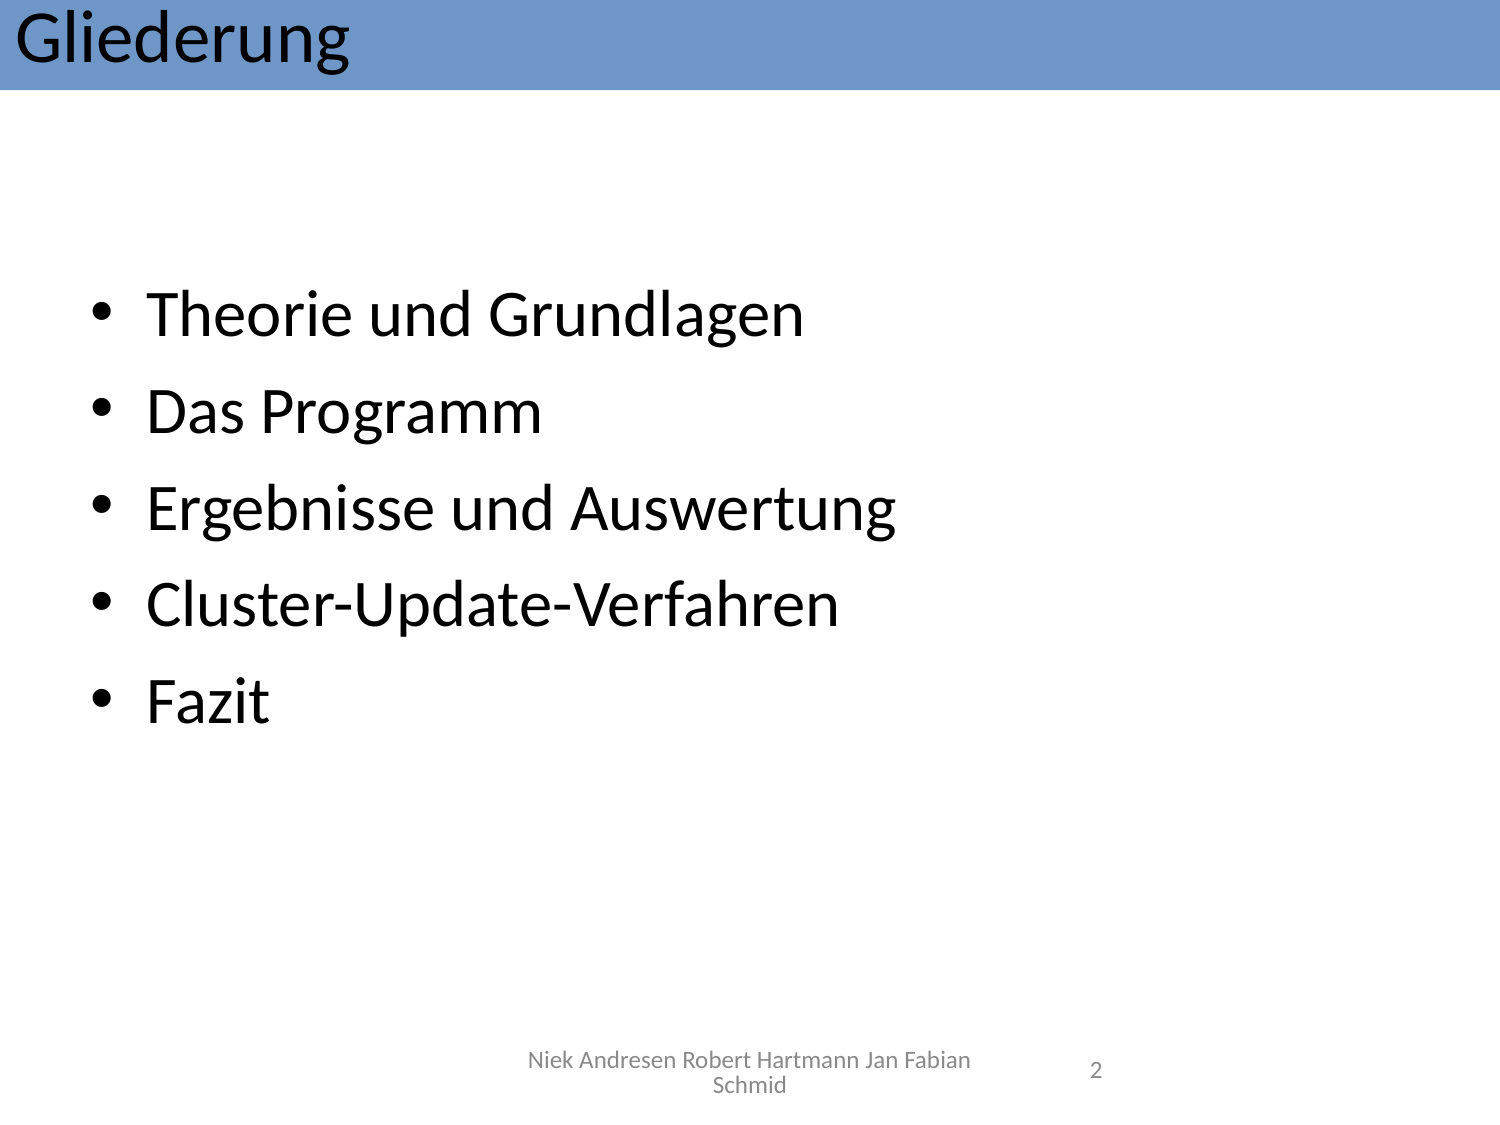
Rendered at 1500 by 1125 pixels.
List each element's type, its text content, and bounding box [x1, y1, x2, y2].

list Theorie und Grundlagen Das Programm Ergebnisse und Auswertung Cluster-Update-Verfahren Fazit [75, 262, 1426, 1005]
text_box Gliederung [0, 0, 1500, 91]
text_box [1074, 1042, 1426, 1103]
text_box Niek Andresen Robert Hartmann Jan Fabian Schmid [512, 1042, 988, 1103]
